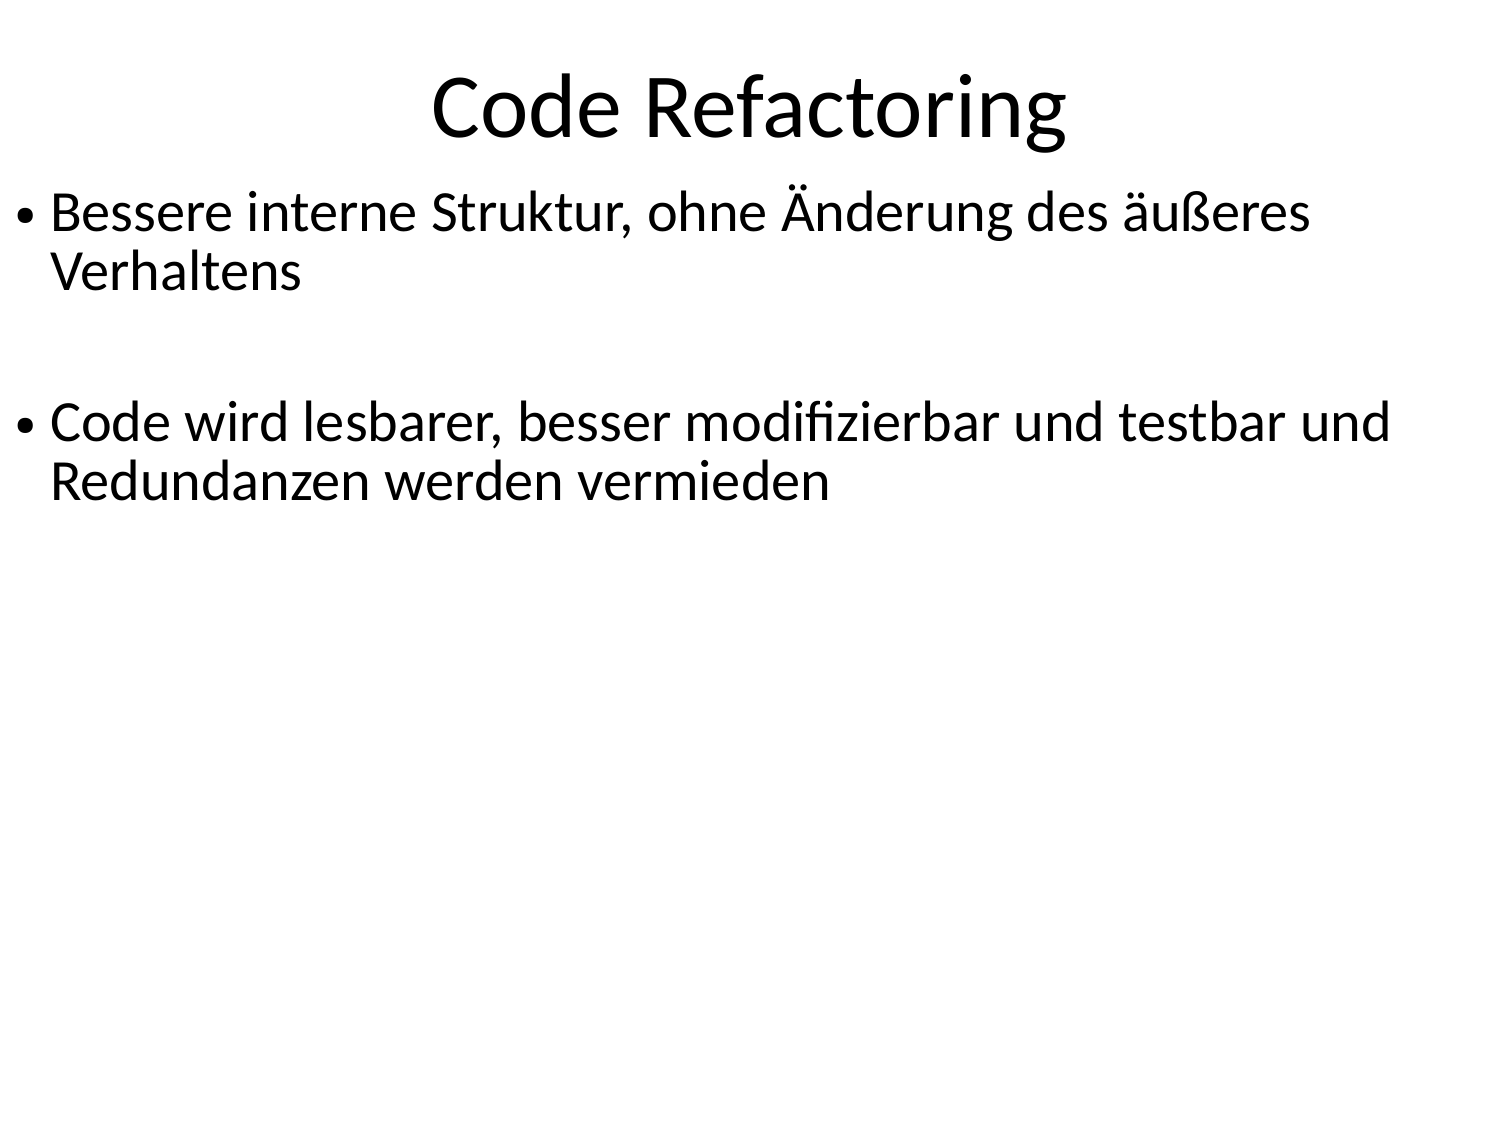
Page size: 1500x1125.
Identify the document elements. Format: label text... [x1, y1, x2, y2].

text_box Bessere interne Struktur, ohne Änderung des äußeres Verhaltens Code wird lesbarer, besser modifizierbar und testbar und Redundanzen werden vermieden [0, 180, 1493, 1125]
title Code Refactoring [75, 7, 1425, 180]
